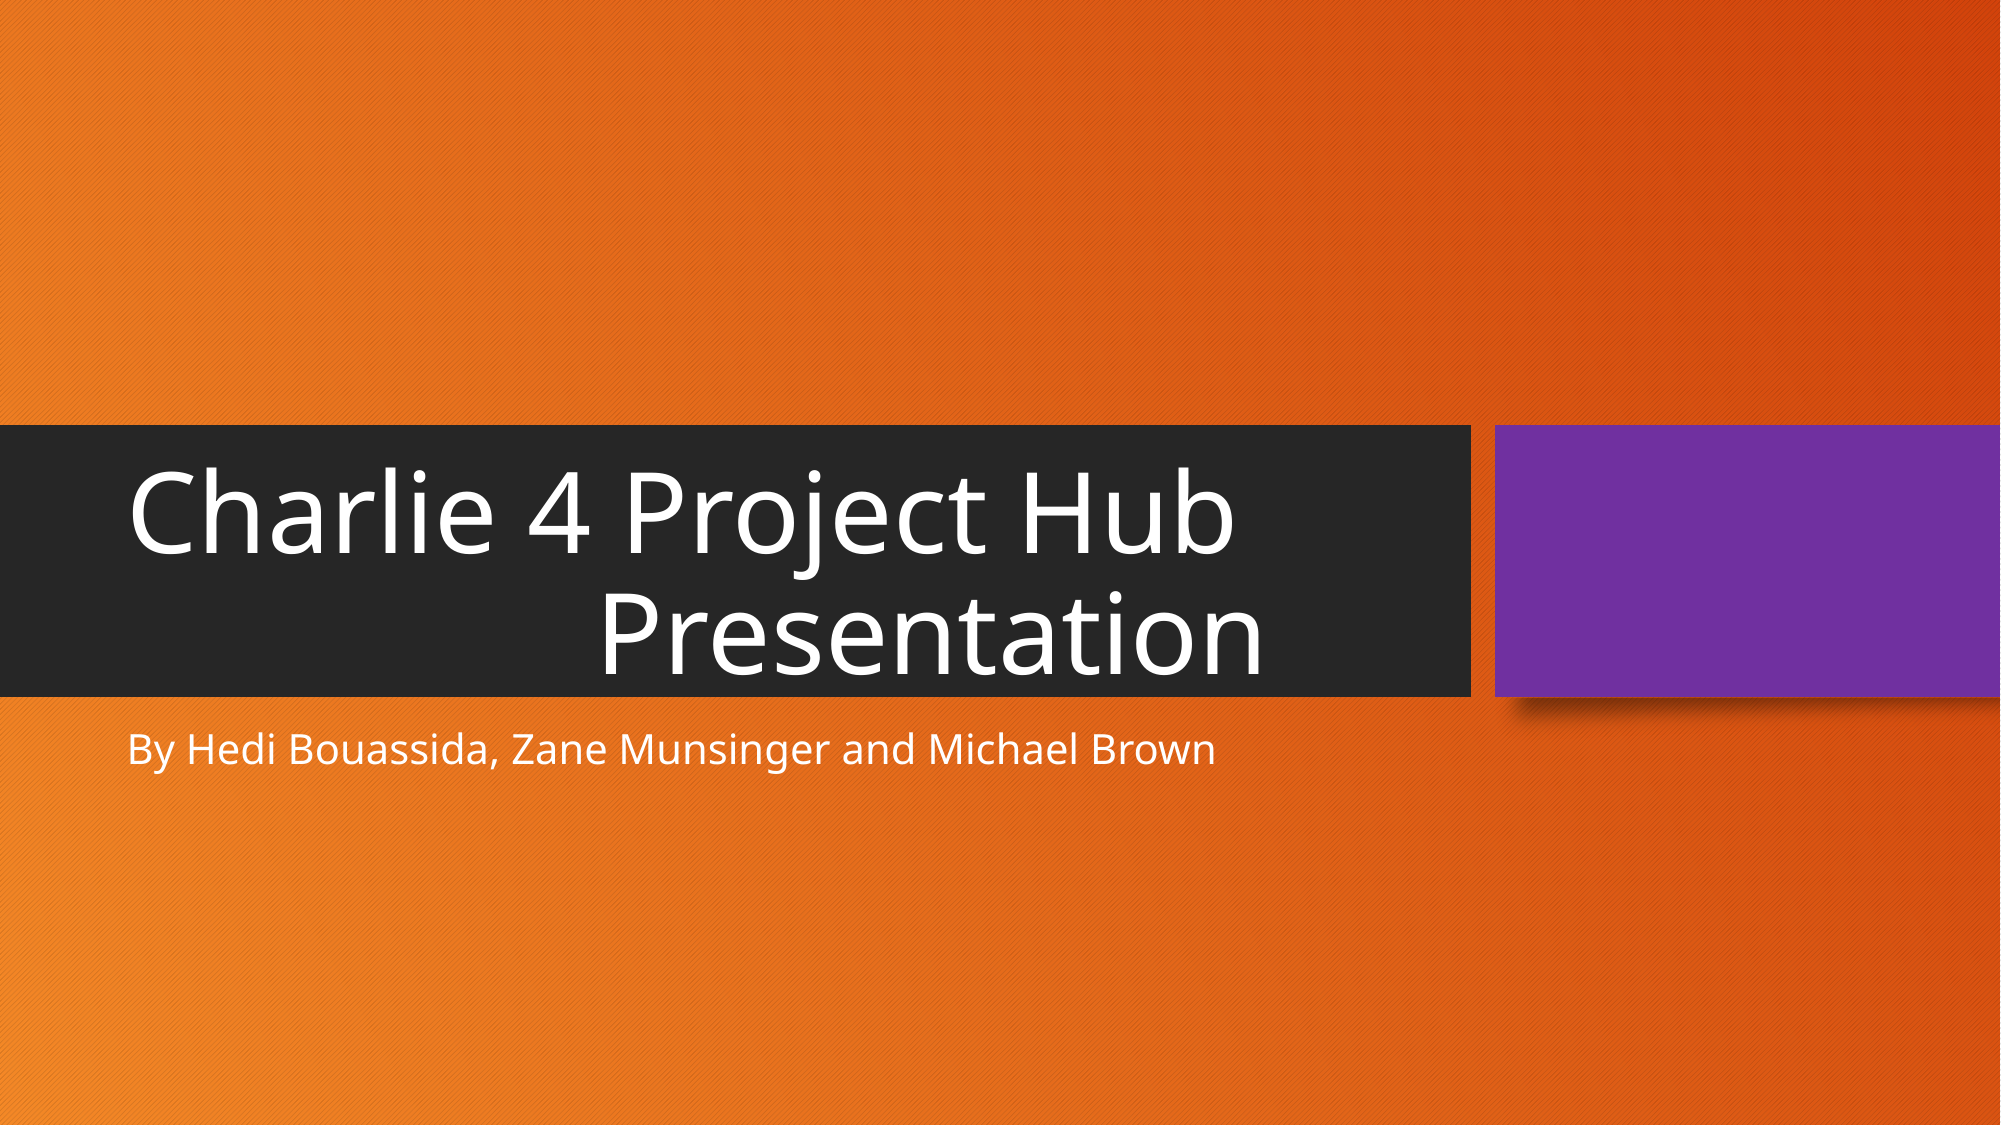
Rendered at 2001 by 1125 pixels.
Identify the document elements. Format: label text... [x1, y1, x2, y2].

subtitle By Hedi Bouassida, Zane Munsinger and Michael Brown [111, 720, 1448, 905]
title Charlie 4 Project Hub Presentation [111, 448, 1448, 674]
